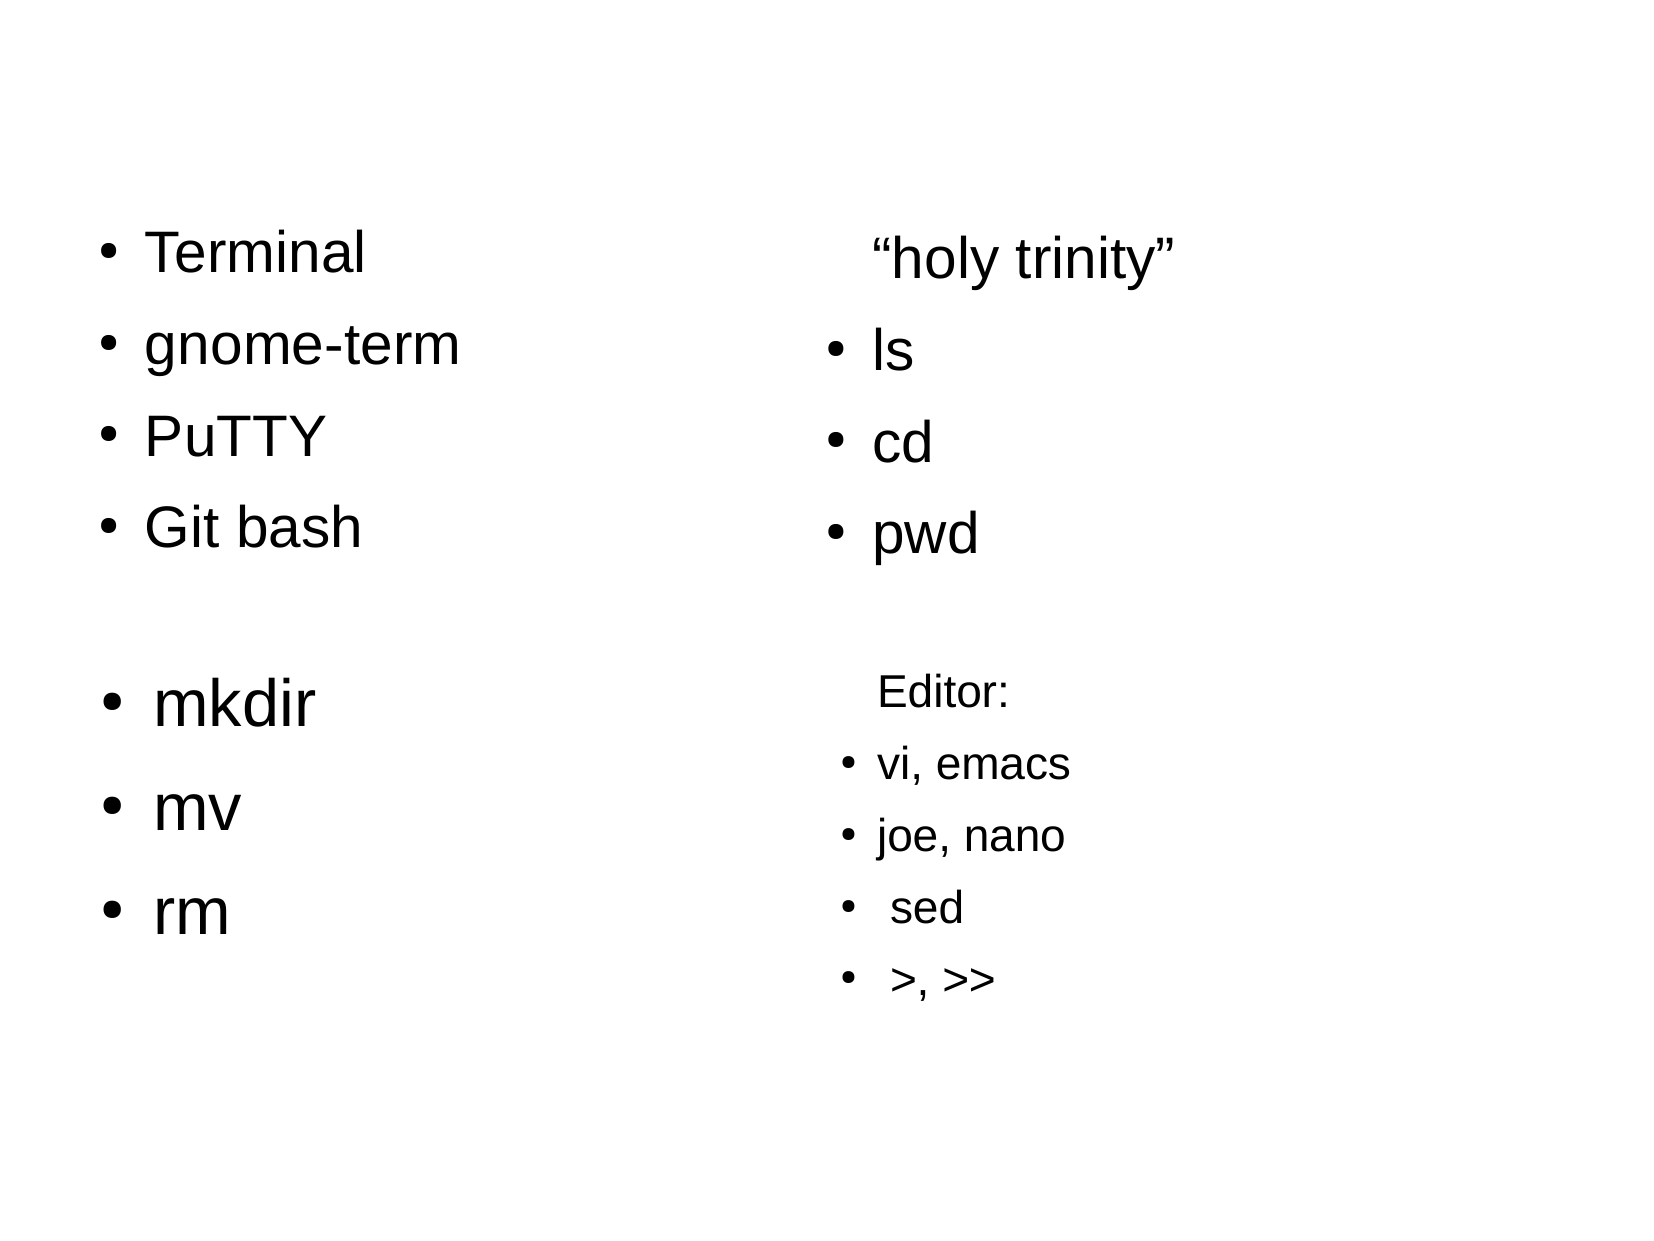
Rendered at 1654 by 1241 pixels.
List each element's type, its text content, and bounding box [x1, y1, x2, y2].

list Terminal gnome-term PuTTY Git bash [82, 219, 793, 563]
list mkdir mv rm [82, 665, 793, 1009]
list Editor: vi, emacs joe, nano sed >, >> [828, 665, 1539, 1009]
list “holy trinity” ls cd pwd [810, 225, 1521, 569]
